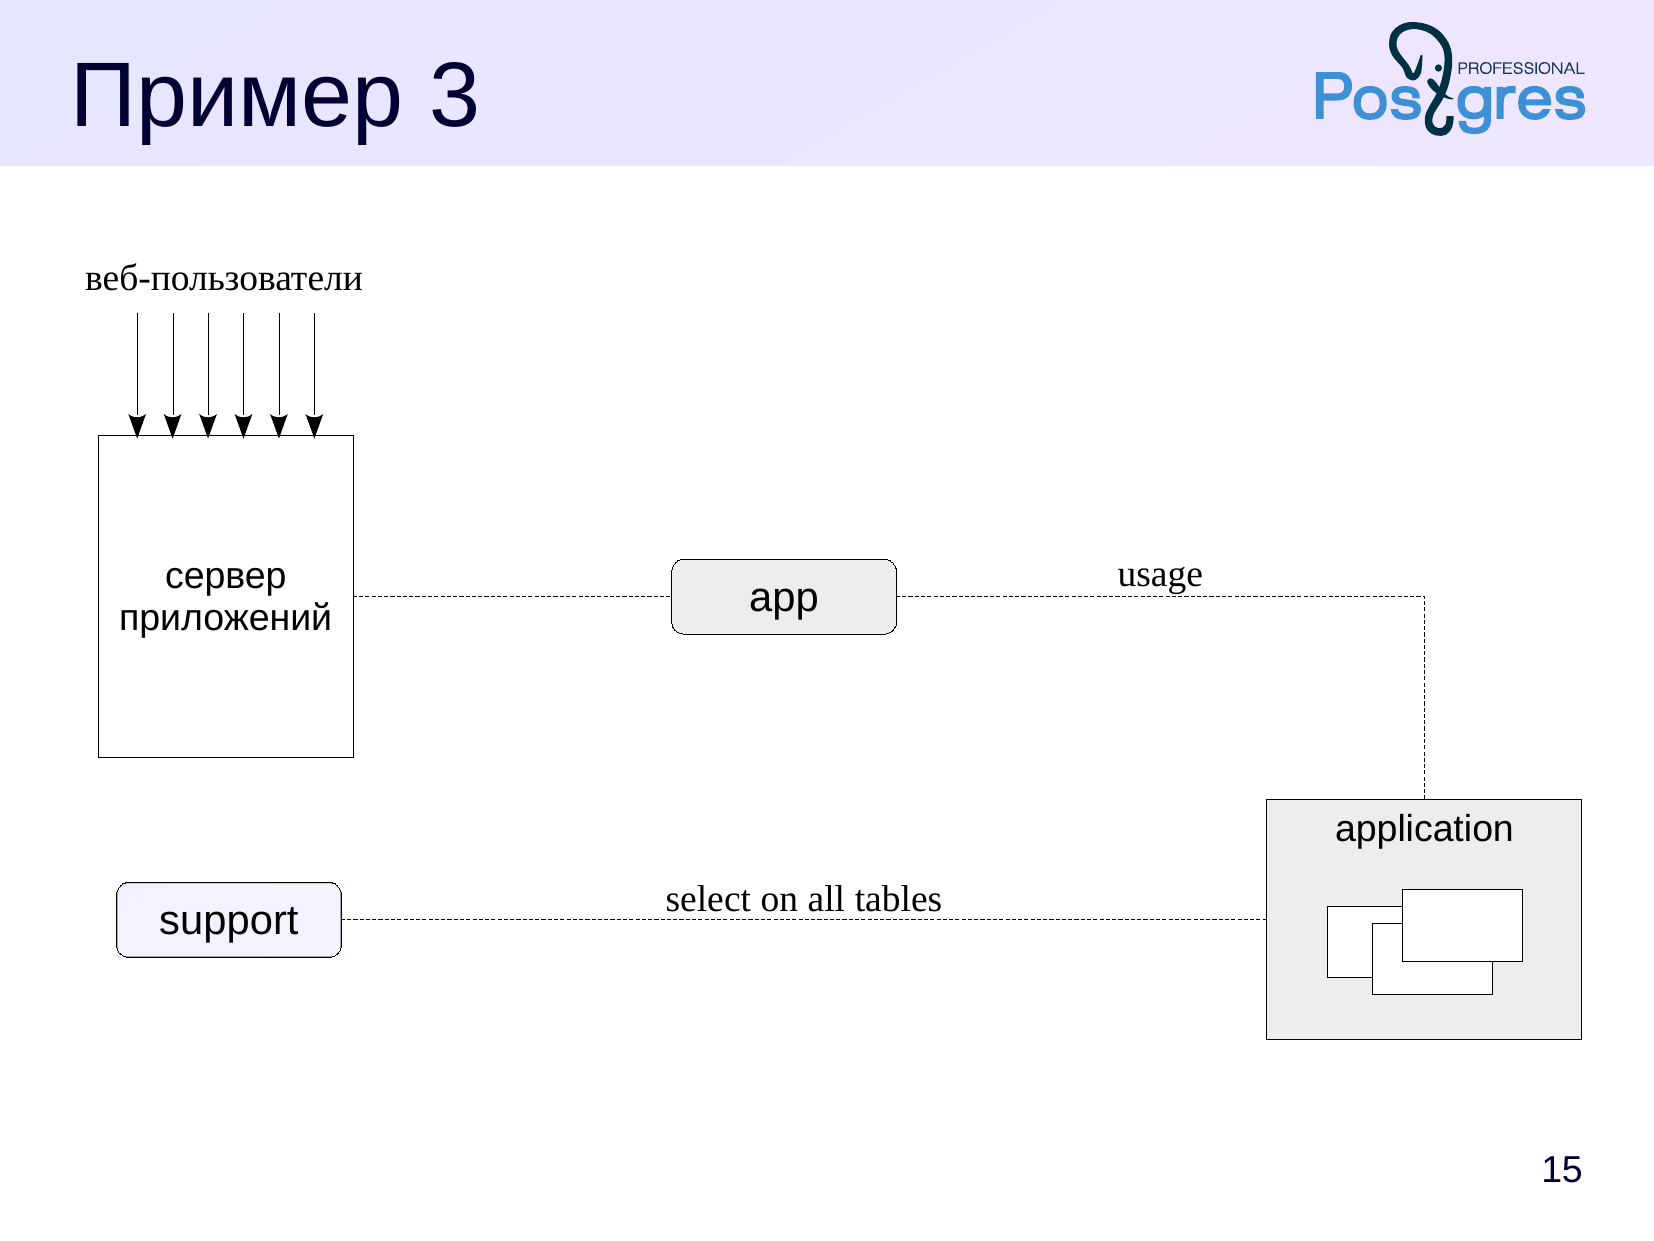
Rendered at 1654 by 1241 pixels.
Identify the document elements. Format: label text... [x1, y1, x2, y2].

text_box веб-пользователи [70, 249, 379, 306]
text_box сервер приложений [98, 435, 354, 758]
text_box app [671, 559, 897, 635]
text_box application [1266, 799, 1582, 1040]
text_box support [116, 882, 342, 958]
text_box [1327, 889, 1523, 995]
title Пример 3 [70, 43, 1241, 147]
